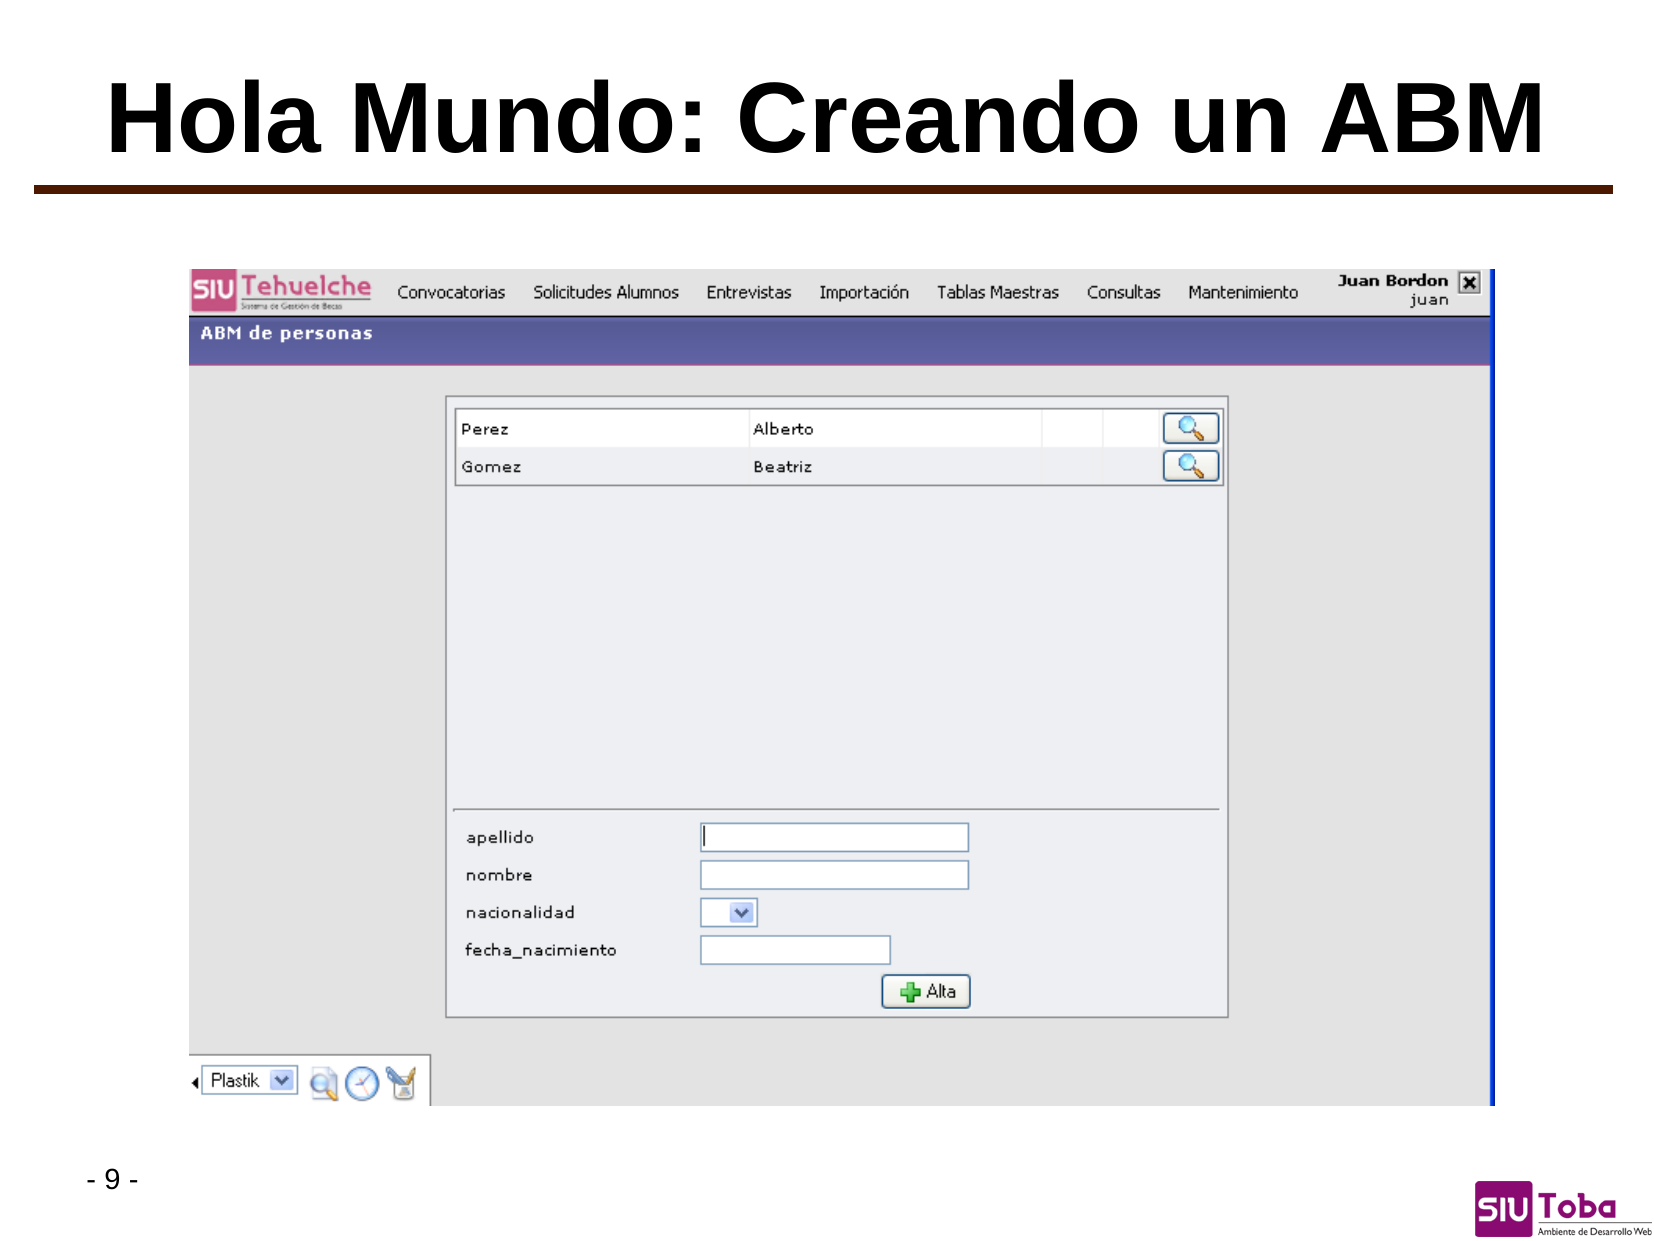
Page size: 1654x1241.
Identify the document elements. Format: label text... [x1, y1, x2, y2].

title Hola Mundo: Creando un ABM [58, 47, 1594, 188]
picture [189, 269, 1495, 1106]
picture [1475, 1181, 1652, 1237]
